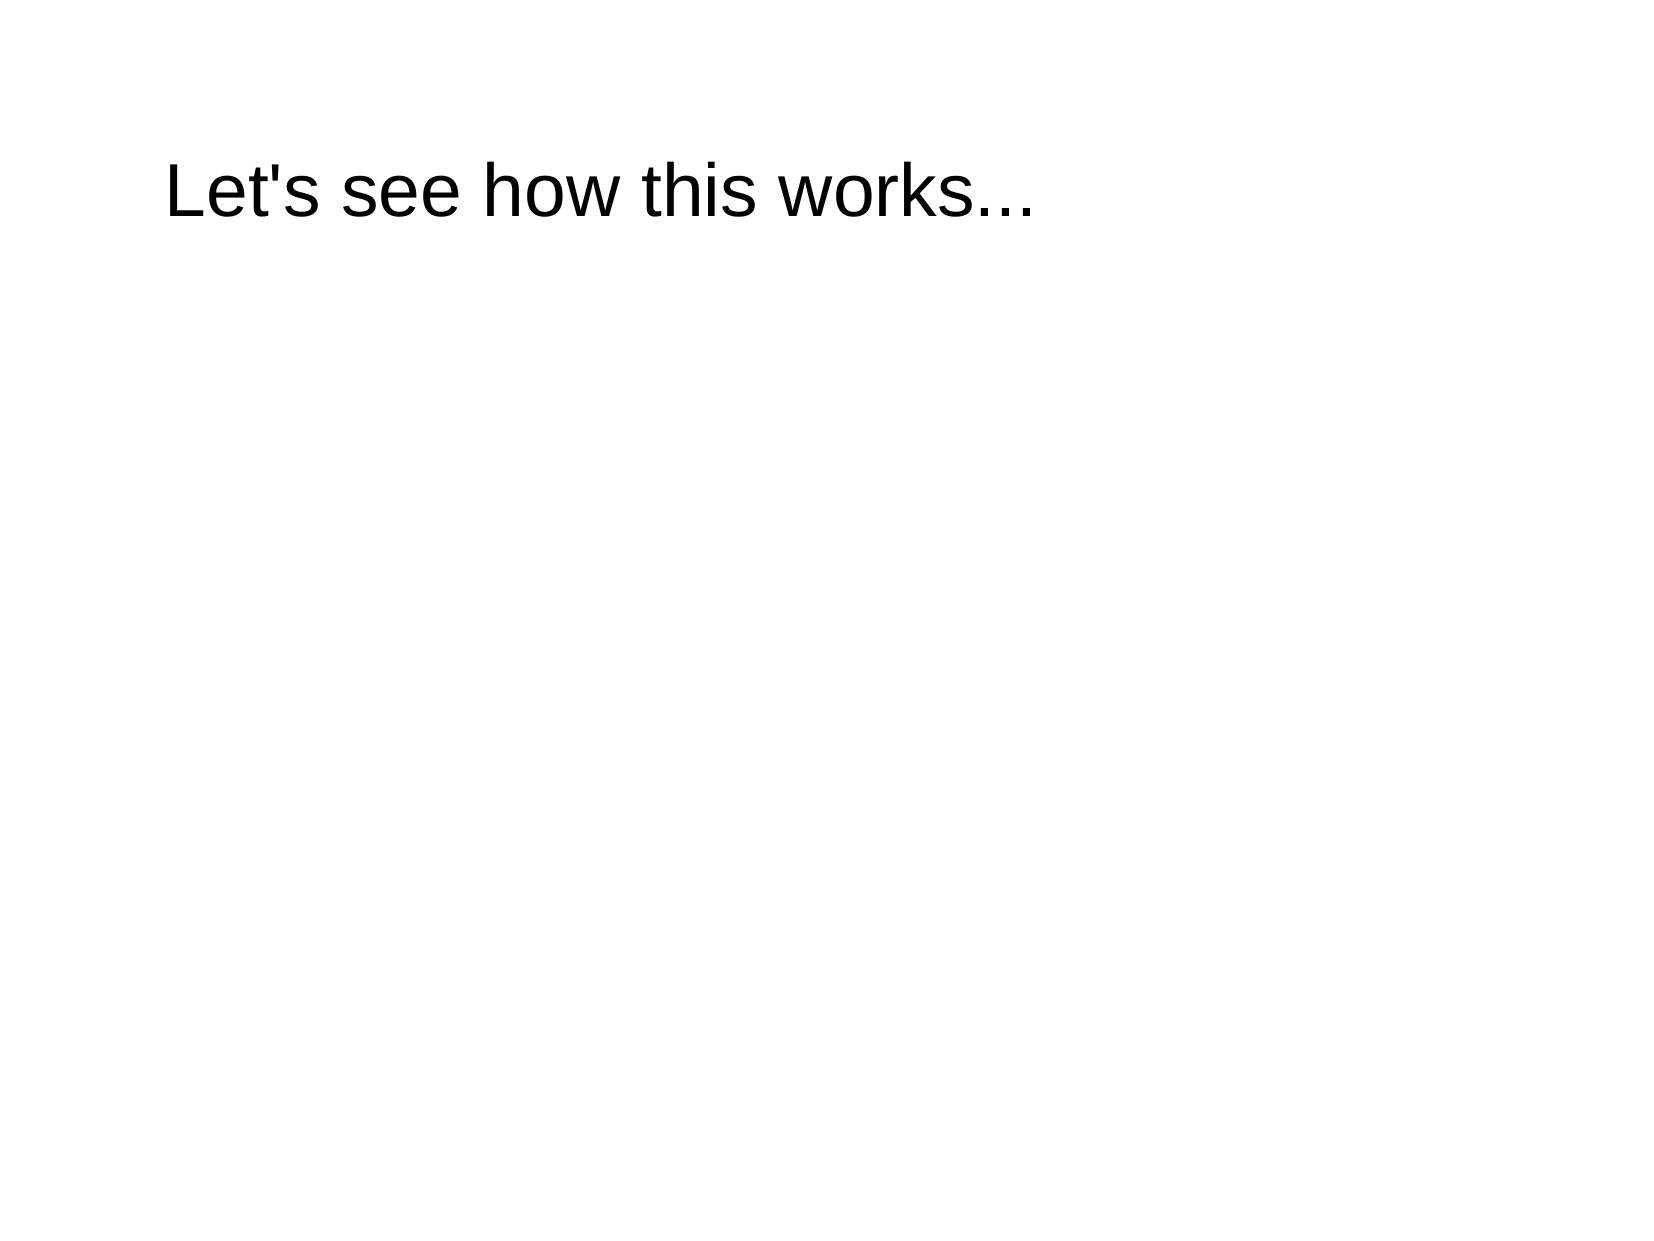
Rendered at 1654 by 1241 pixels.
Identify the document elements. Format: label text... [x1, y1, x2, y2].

text_box Let's see how this works... [150, 141, 1276, 241]
